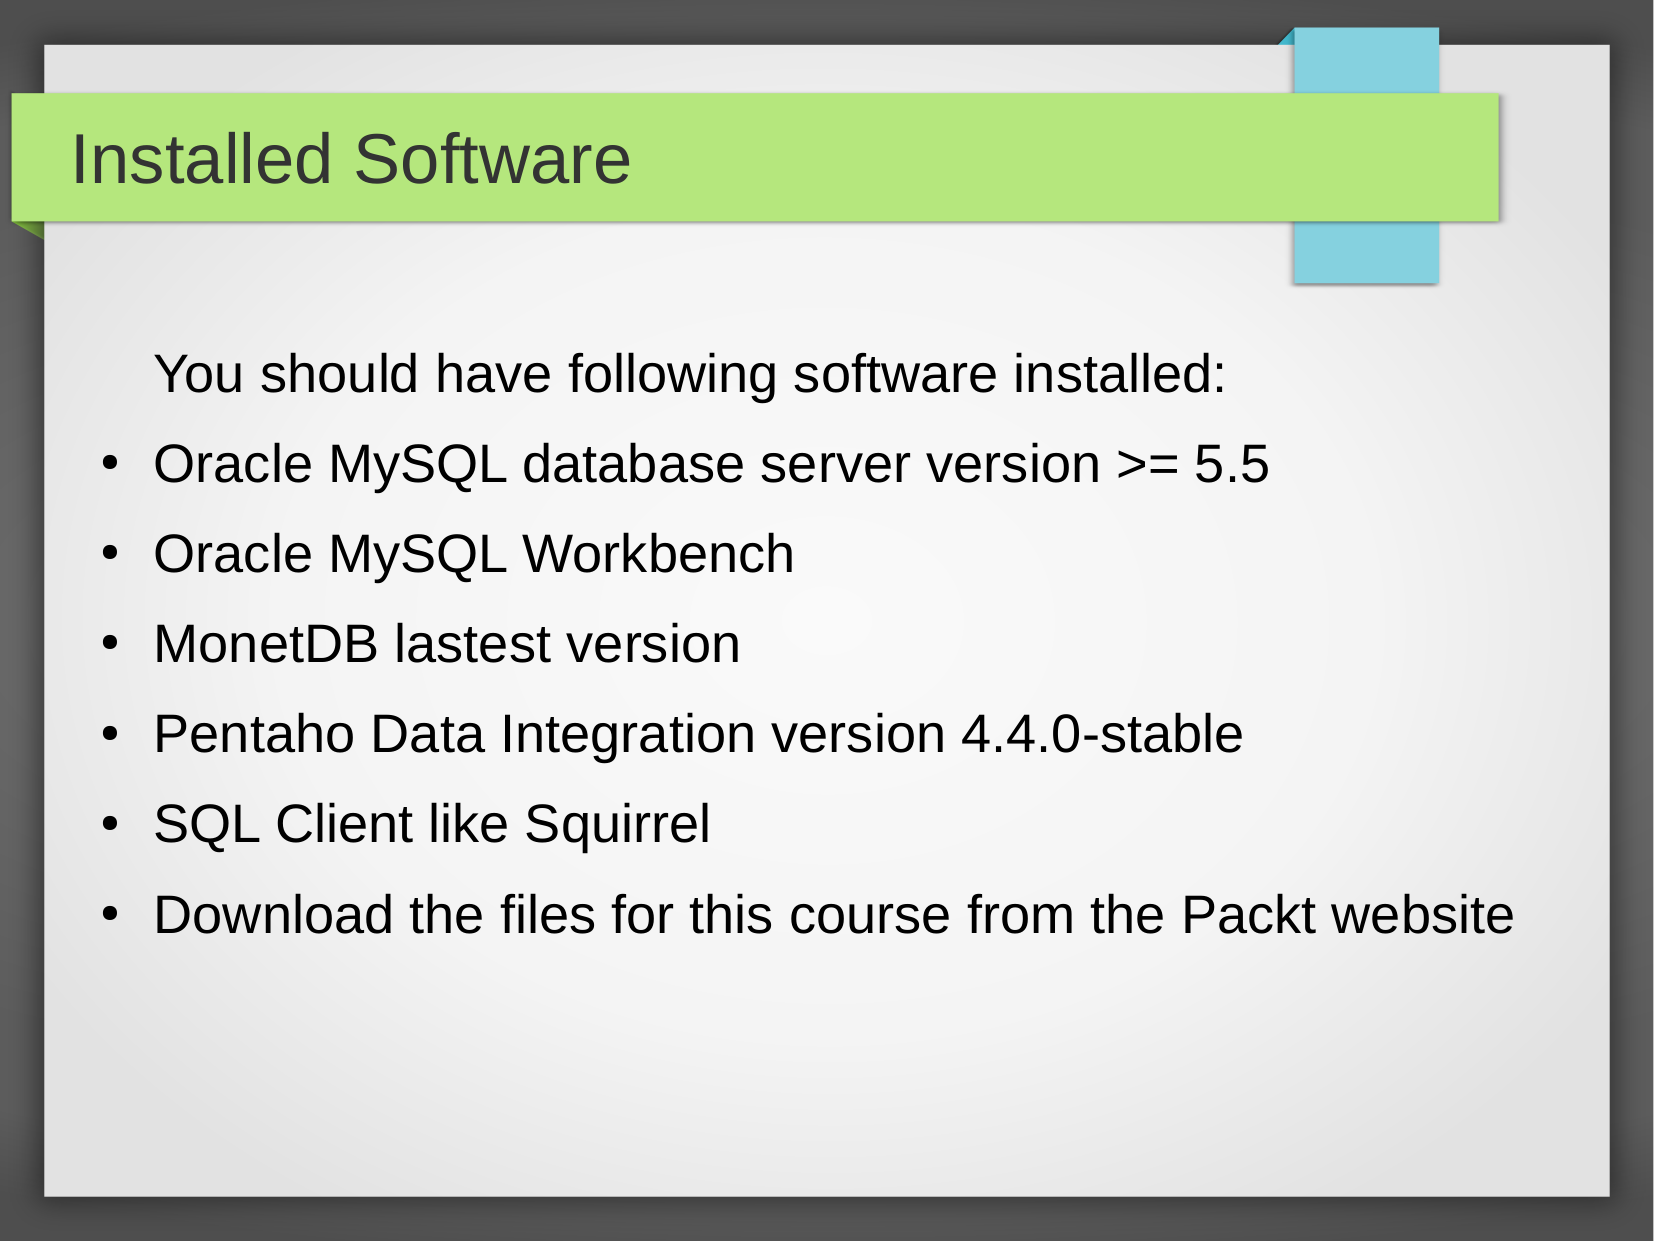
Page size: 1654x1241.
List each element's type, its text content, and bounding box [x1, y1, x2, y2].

title Installed Software [70, 106, 1229, 213]
picture [0, 0, 1654, 1241]
list You should have following software installed: Oracle MySQL database server version >= 5.5 Oracle MySQL Workbench MonetDB lastest version Pentaho Data Integration version 4.4.0-stable SQL Client like Squirrel Download the files for this course from the Packt website [82, 343, 1538, 1063]
